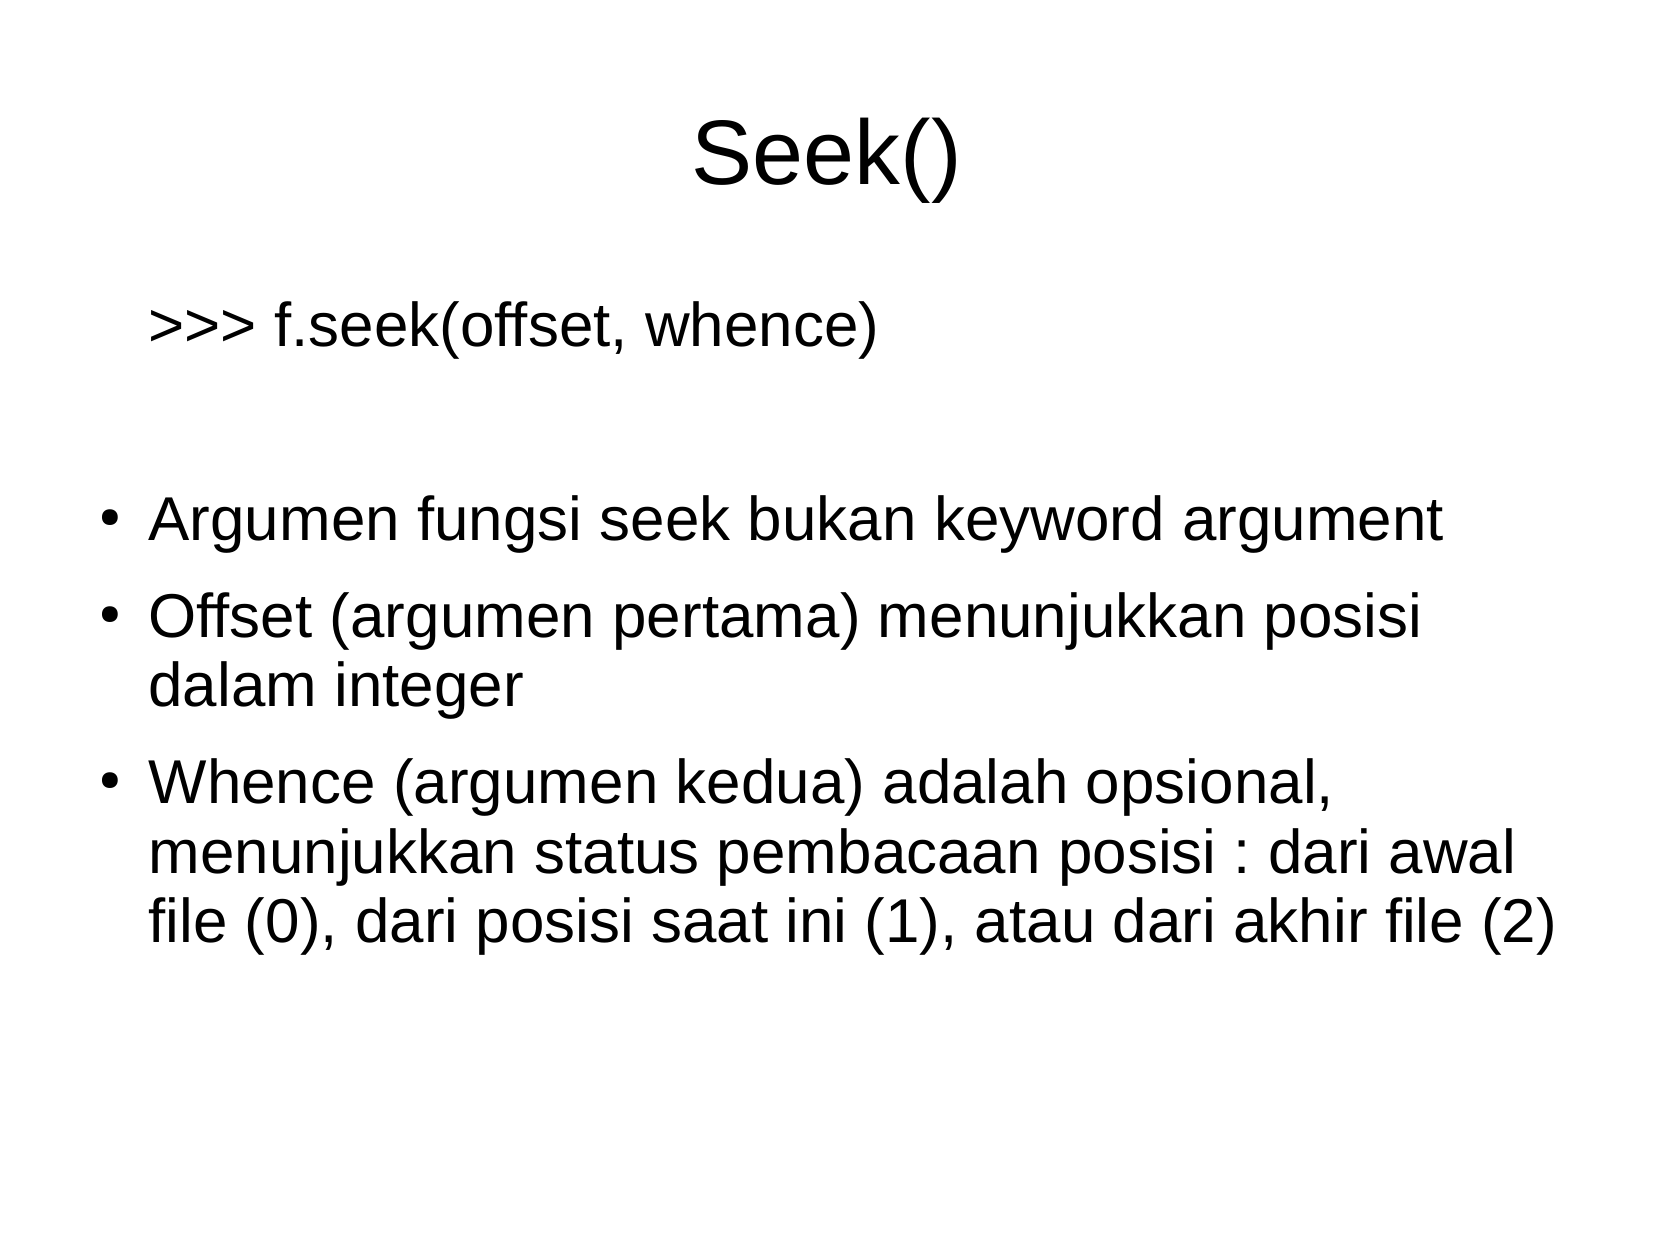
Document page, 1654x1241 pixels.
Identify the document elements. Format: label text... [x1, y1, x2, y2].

title Seek() [82, 49, 1571, 257]
list >>> f.seek(offset, whence) Argumen fungsi seek bukan keyword argument Offset (argumen pertama) menunjukkan posisi dalam integer Whence (argumen kedua) adalah opsional, menunjukkan status pembacaan posisi : dari awal file (0), dari posisi saat ini (1), atau dari akhir file (2) [82, 290, 1571, 1010]
